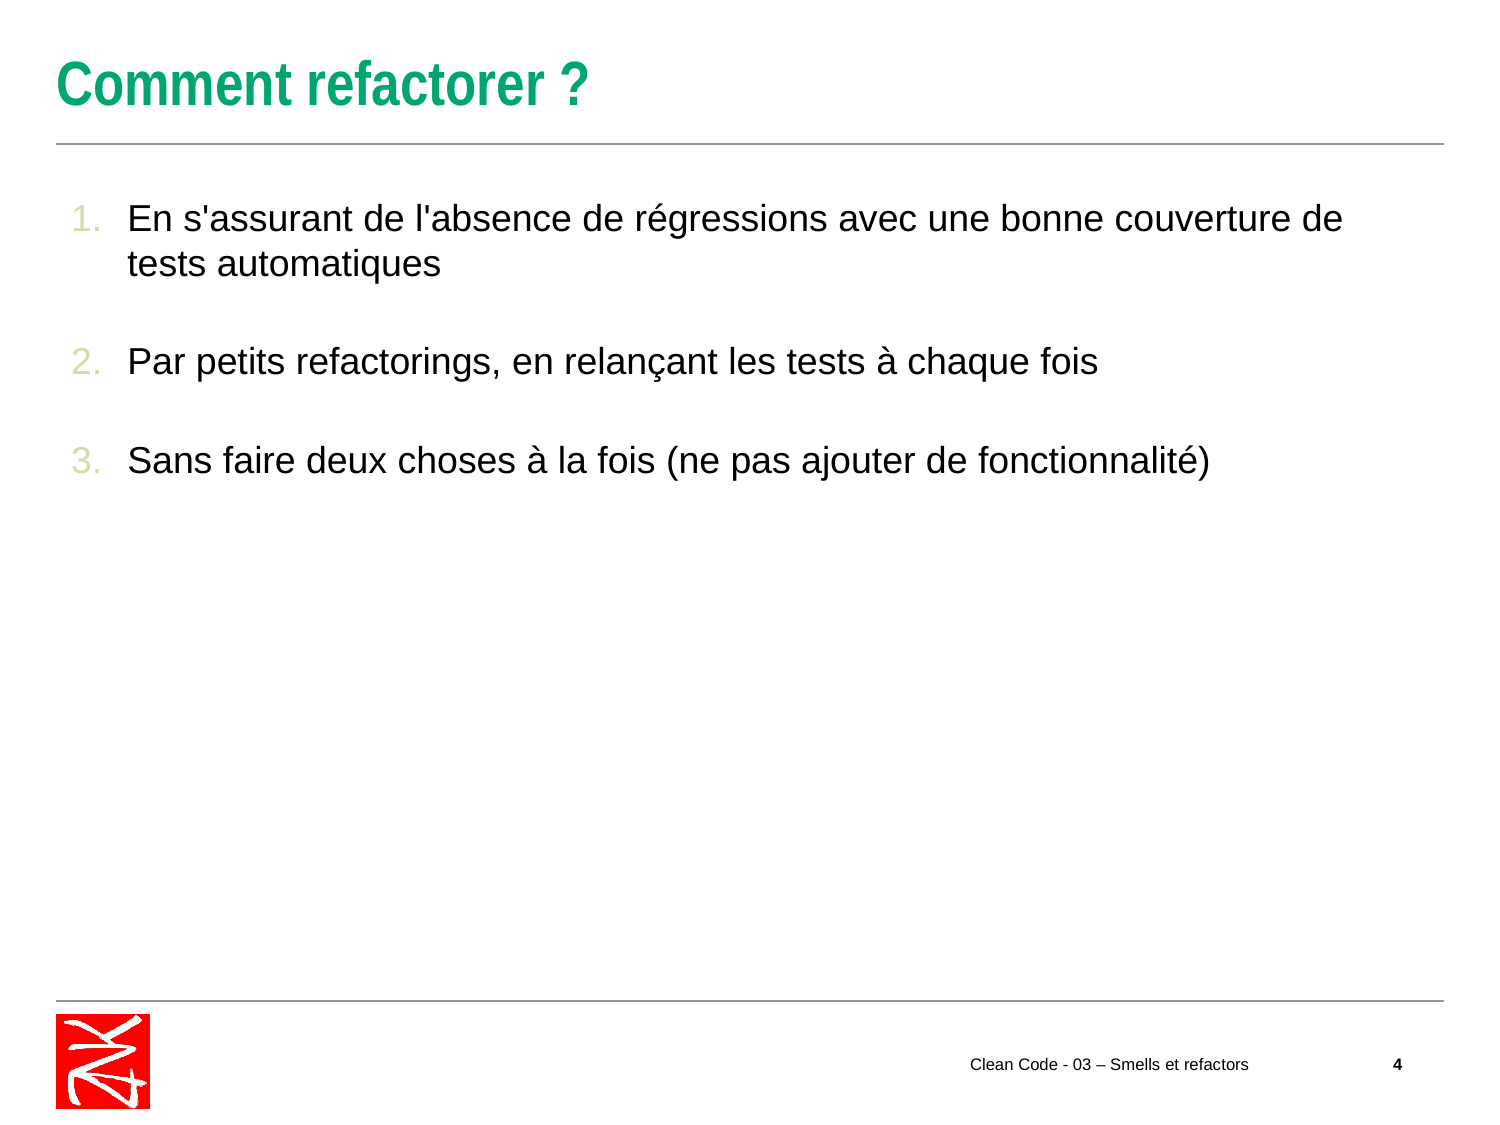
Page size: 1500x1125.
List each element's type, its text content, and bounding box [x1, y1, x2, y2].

footer Clean Code - 03 – Smells et refactors [919, 1049, 1250, 1079]
text_box En s'assurant de l'absence de régressions avec une bonne couverture de tests automatiques Par petits refactorings, en relançant les tests à chaque fois Sans faire deux choses à la fois (ne pas ajouter de fonctionnalité) [56, 186, 1444, 972]
title Comment refactorer ? [56, 18, 1444, 142]
picture [55, 1014, 151, 1109]
slide_number <number> [1372, 1049, 1403, 1079]
